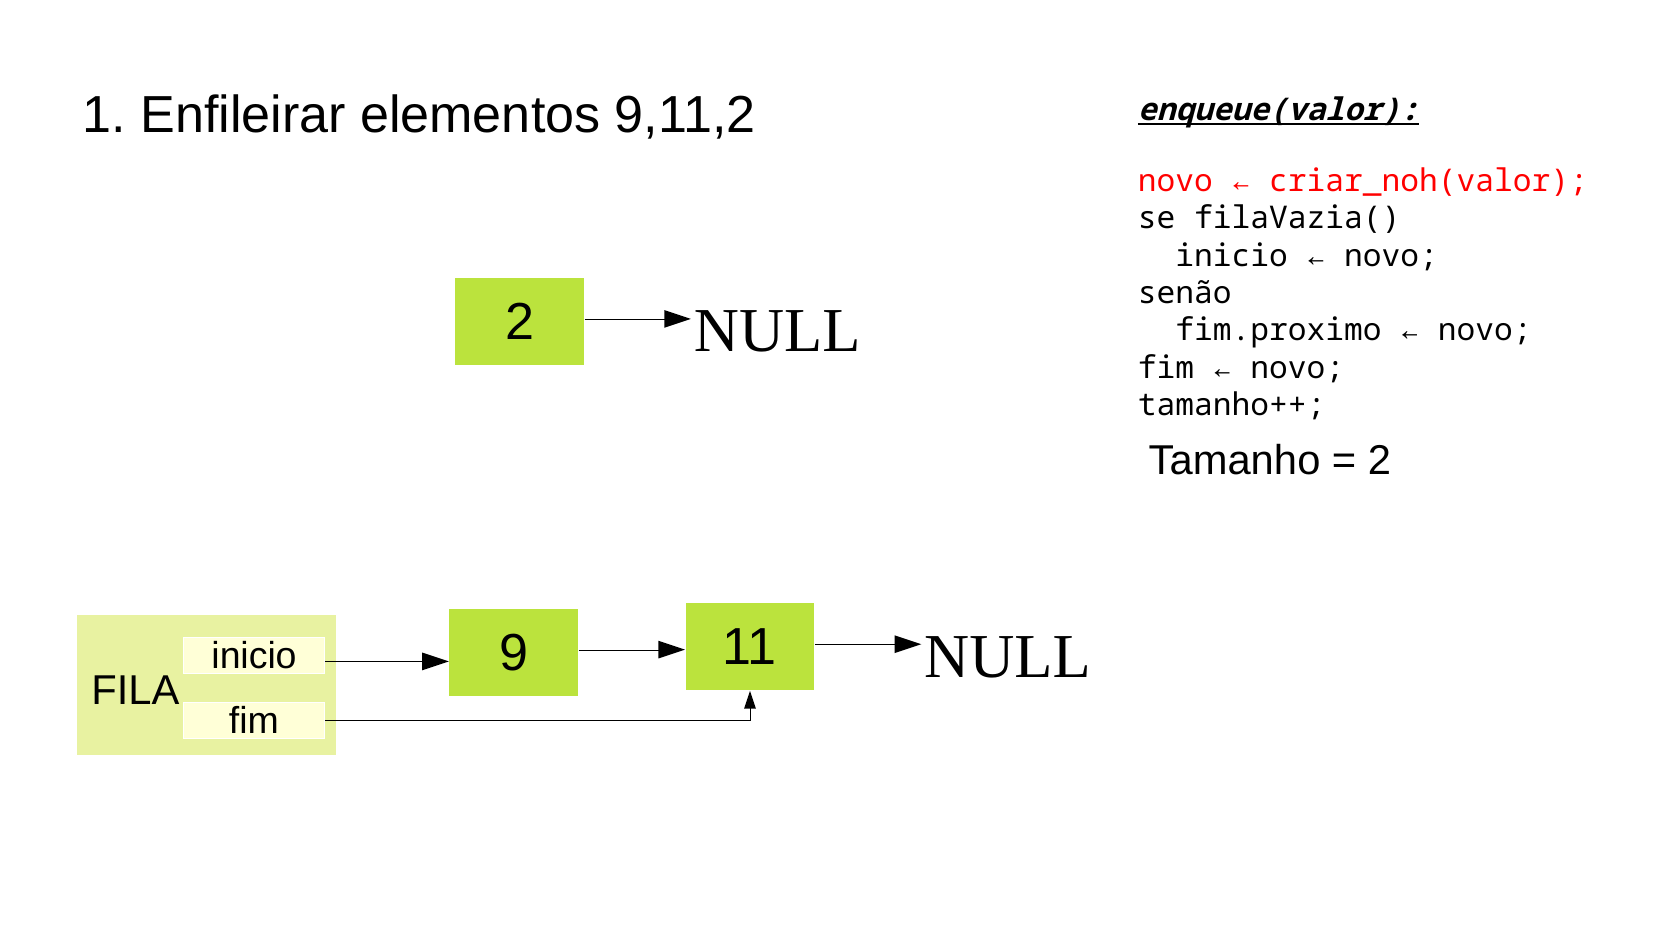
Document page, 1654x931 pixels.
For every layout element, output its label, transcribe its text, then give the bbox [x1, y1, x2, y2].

text_box NULL [909, 614, 1111, 692]
text_box FILA [76, 659, 195, 721]
text_box 2 [454, 277, 585, 366]
text_box 11 [685, 602, 815, 691]
text_box [76, 721, 337, 756]
text_box NULL [679, 288, 880, 367]
text_box Tamanho = 2 [1133, 430, 1418, 491]
text_box [76, 614, 337, 661]
text_box enqueue(valor): novo ← criar_noh(valor); se filaVazia() inicio ← novo; senão fim.proximo ← novo; fim ← novo; tamanho++; [1123, 81, 1613, 430]
title 1. Enfileirar elementos 9,11,2 [82, 37, 1571, 193]
text_box 9 [448, 608, 579, 697]
text_box fim [183, 702, 325, 739]
text_box inicio [183, 637, 325, 674]
text_box [195, 662, 337, 720]
